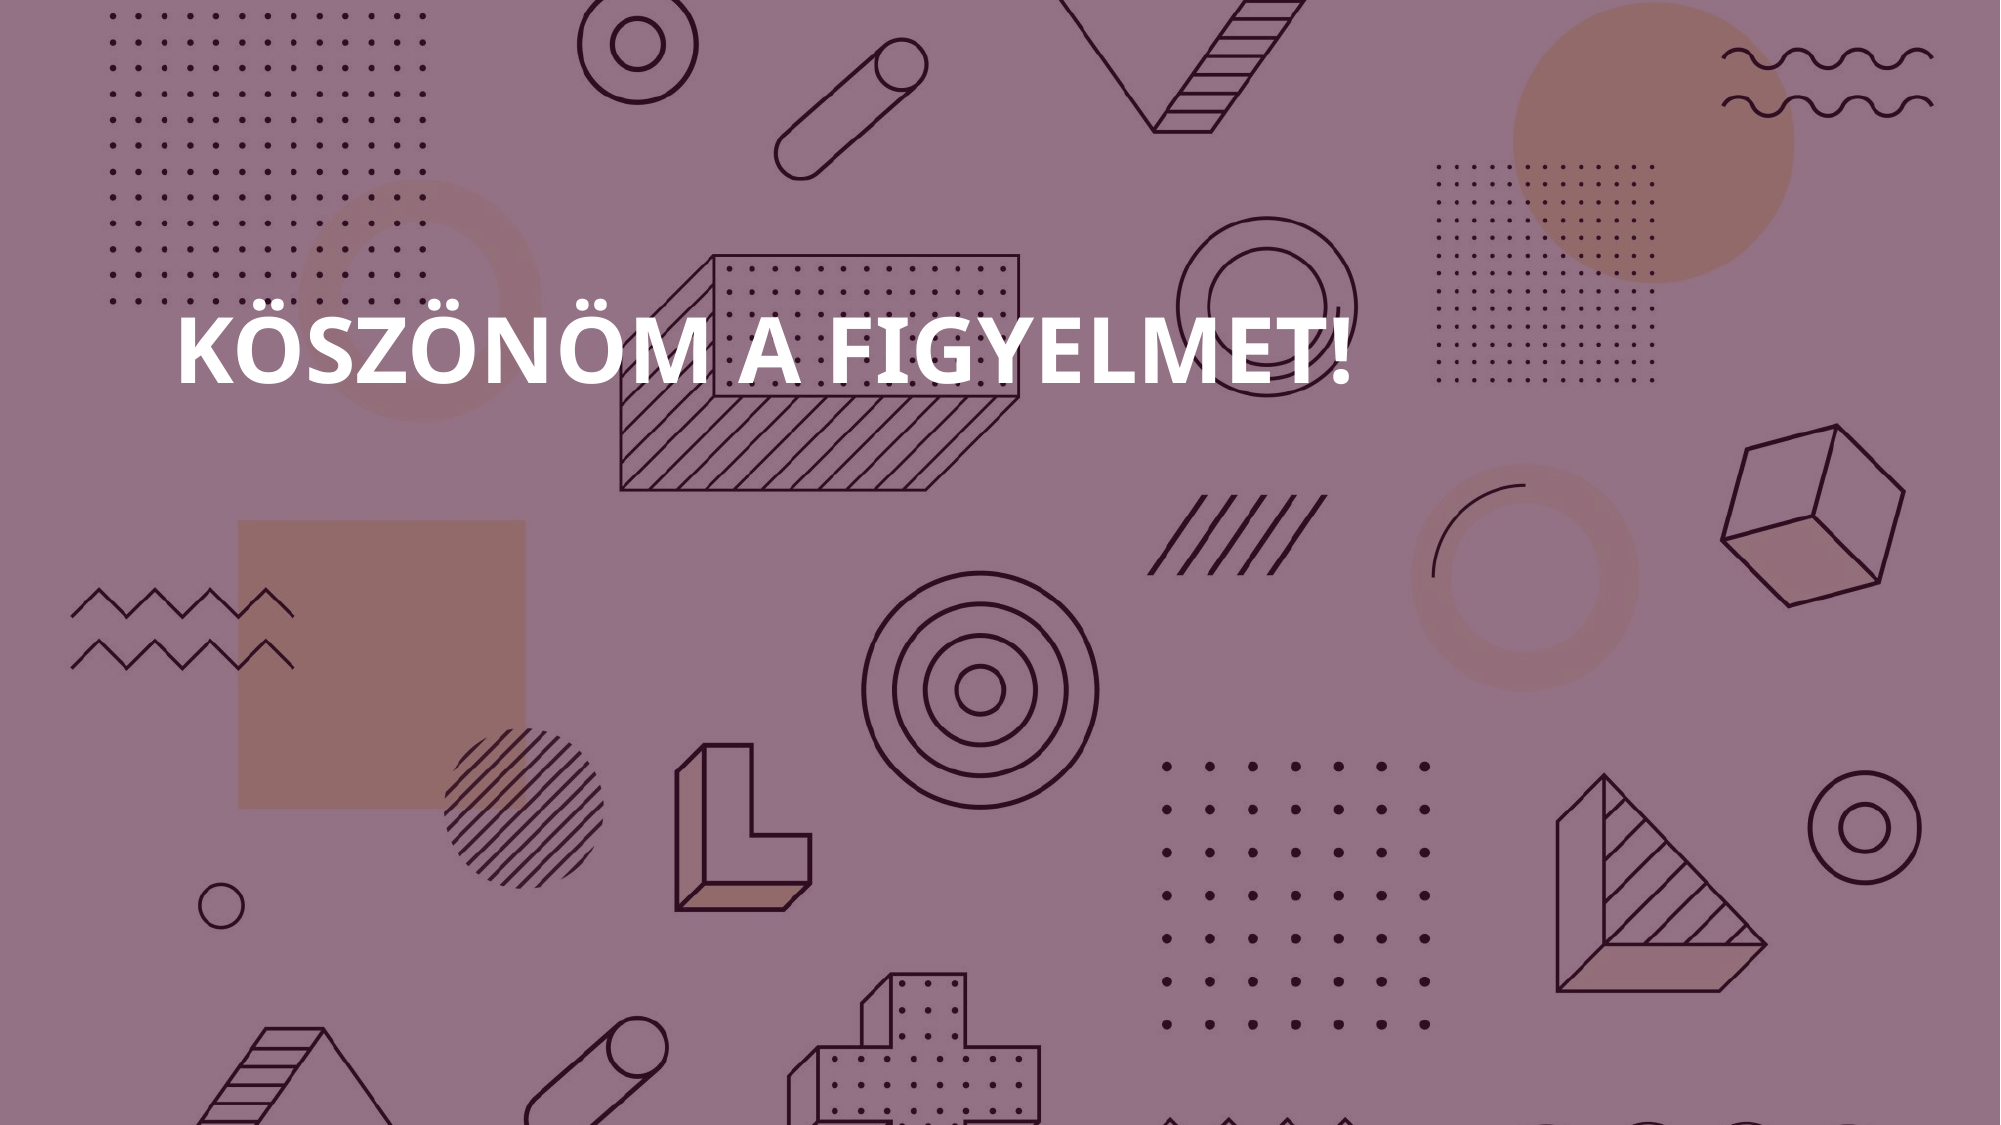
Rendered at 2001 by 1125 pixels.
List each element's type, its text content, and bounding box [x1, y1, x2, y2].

picture [0, 0, 2000, 1125]
title Köszönöm a figyelmet! [158, 167, 1836, 410]
